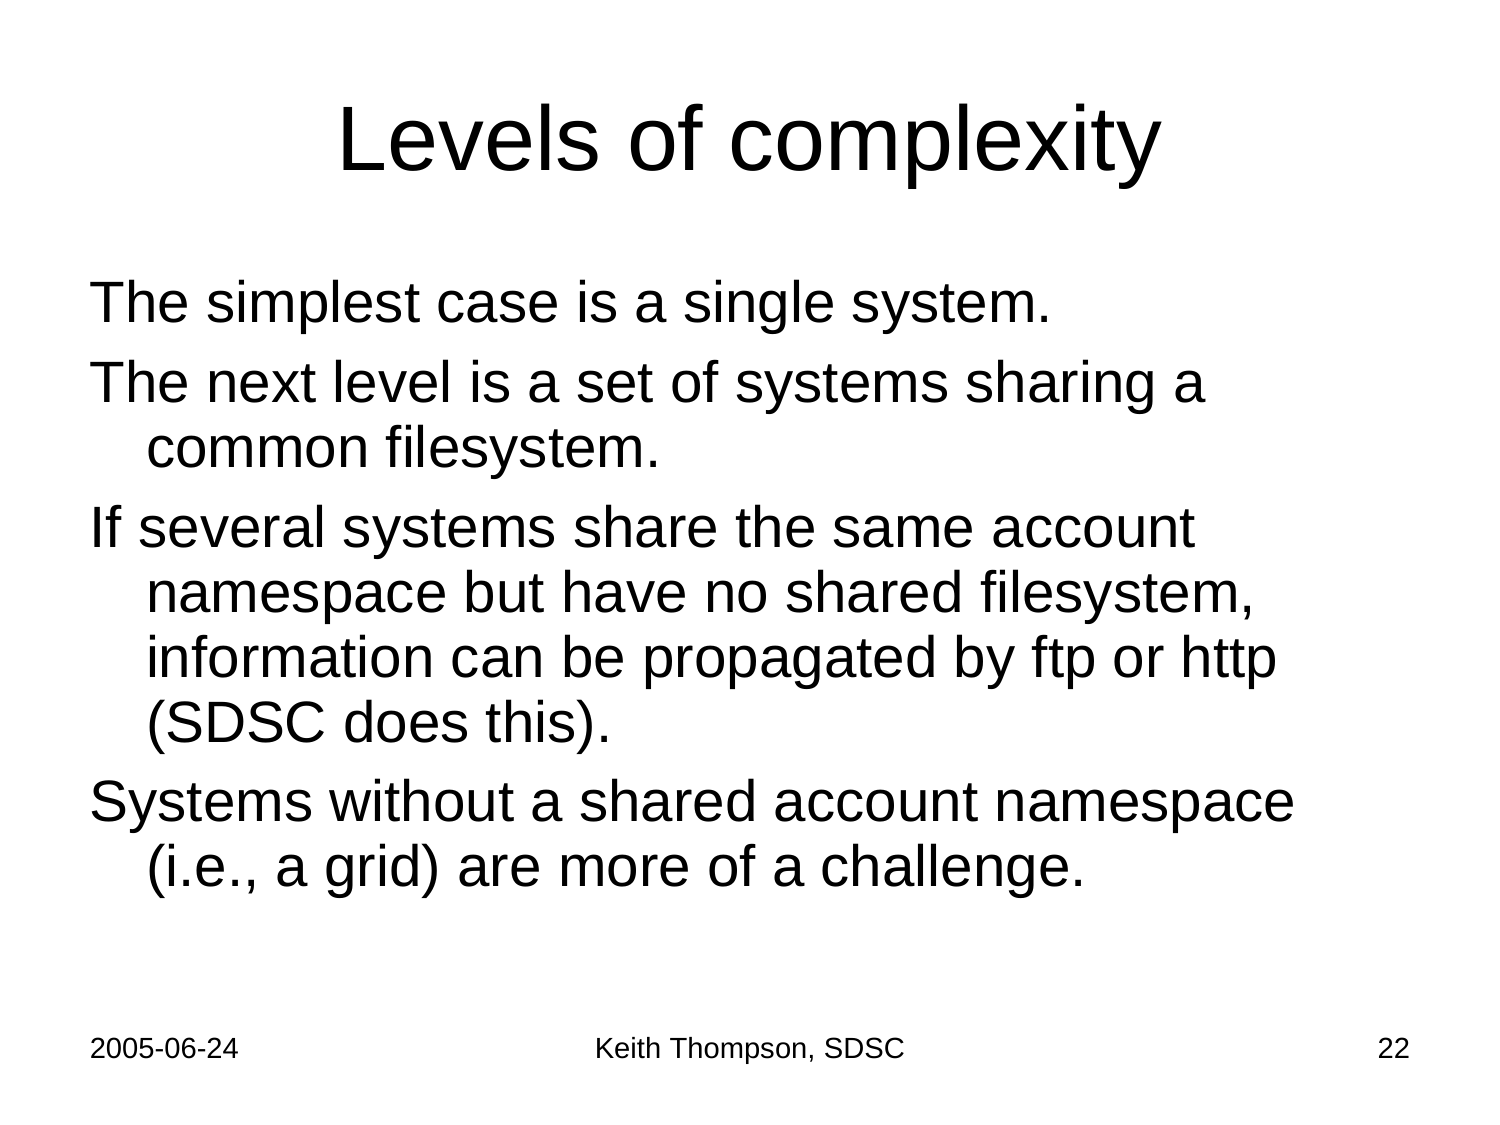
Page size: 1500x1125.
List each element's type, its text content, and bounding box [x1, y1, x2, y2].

title Levels of complexity [75, 45, 1426, 233]
list The simplest case is a single system. The next level is a set of systems sharing a common filesystem. If several systems share the same account namespace but have no shared filesystem, information can be propagated by ftp or http (SDSC does this). Systems without a shared account namespace (i.e., a grid) are more of a challenge. [75, 262, 1426, 1006]
